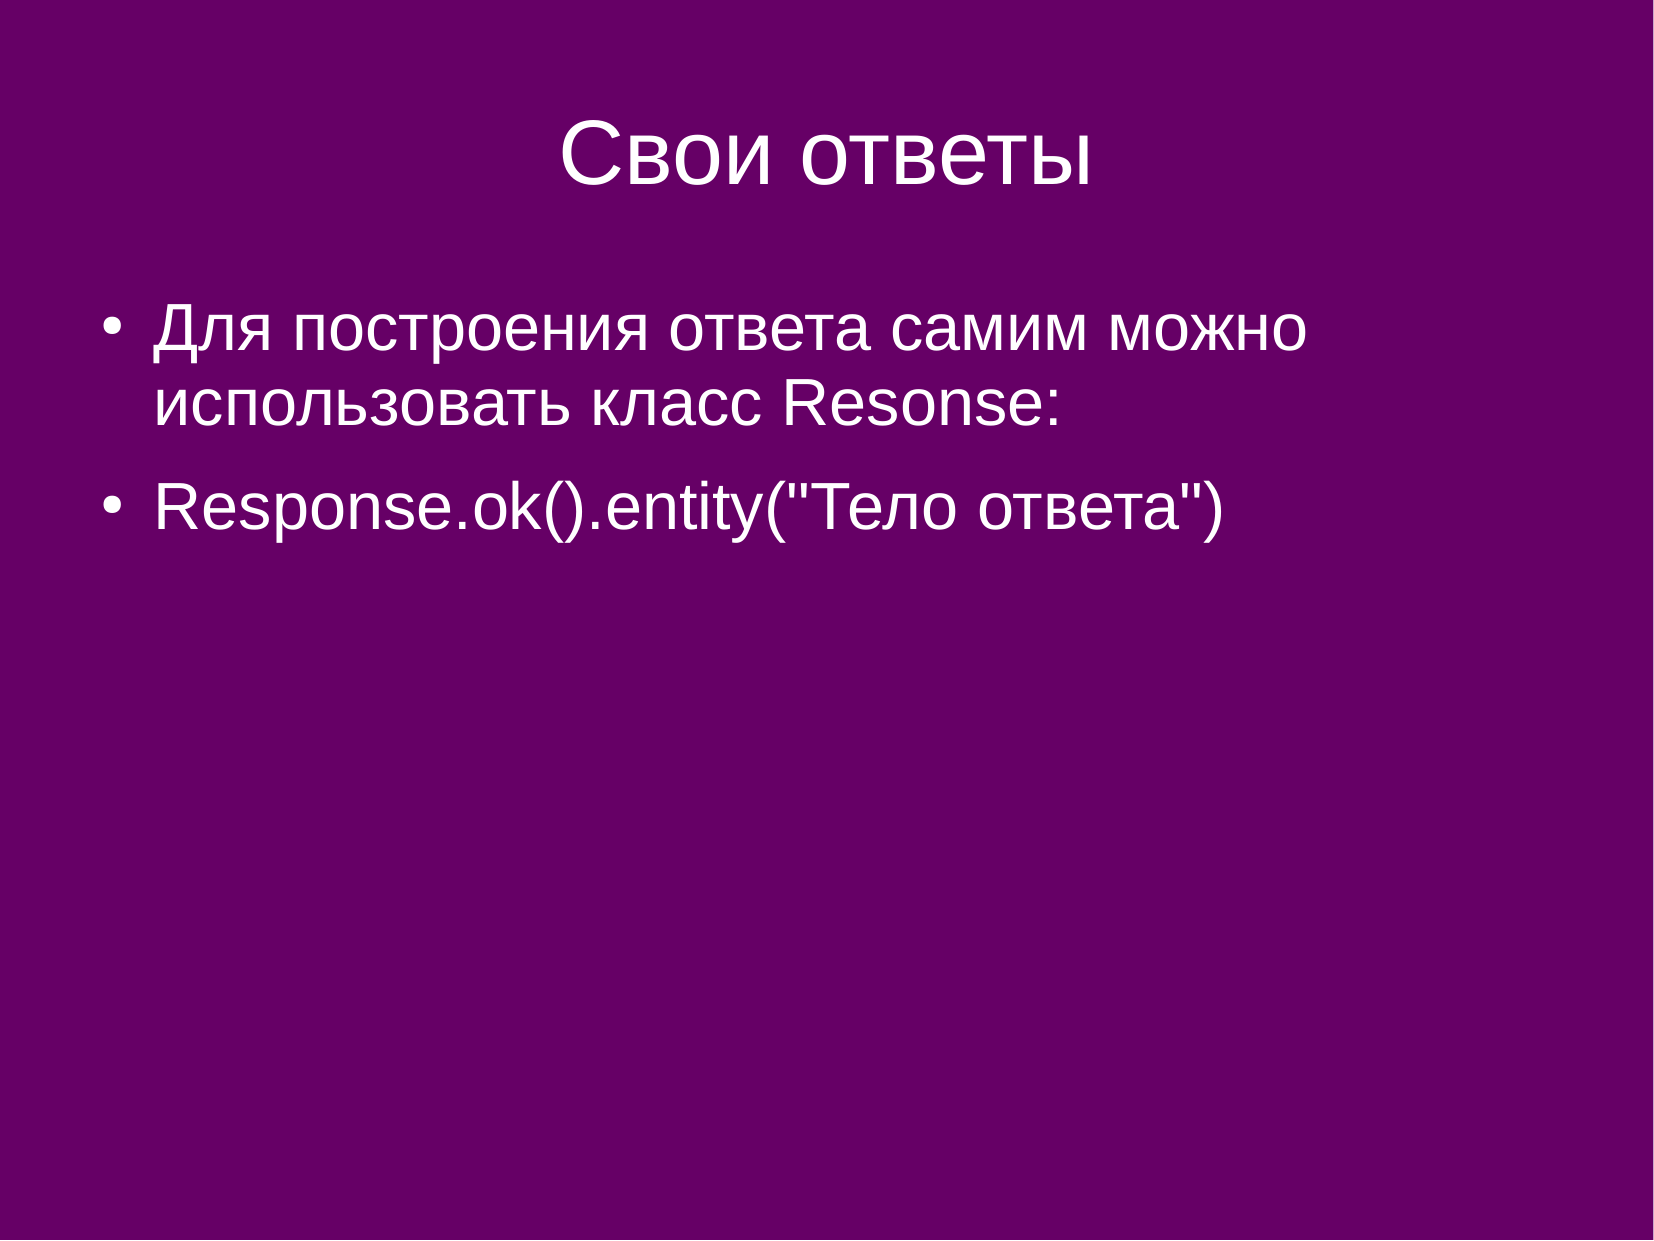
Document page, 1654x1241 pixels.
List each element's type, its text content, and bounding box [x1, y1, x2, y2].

list Для построения ответа самим можно использовать класс Resonse: Response.ok().entity("Тело ответа") [82, 290, 1571, 1010]
title Свои ответы [82, 49, 1571, 257]
